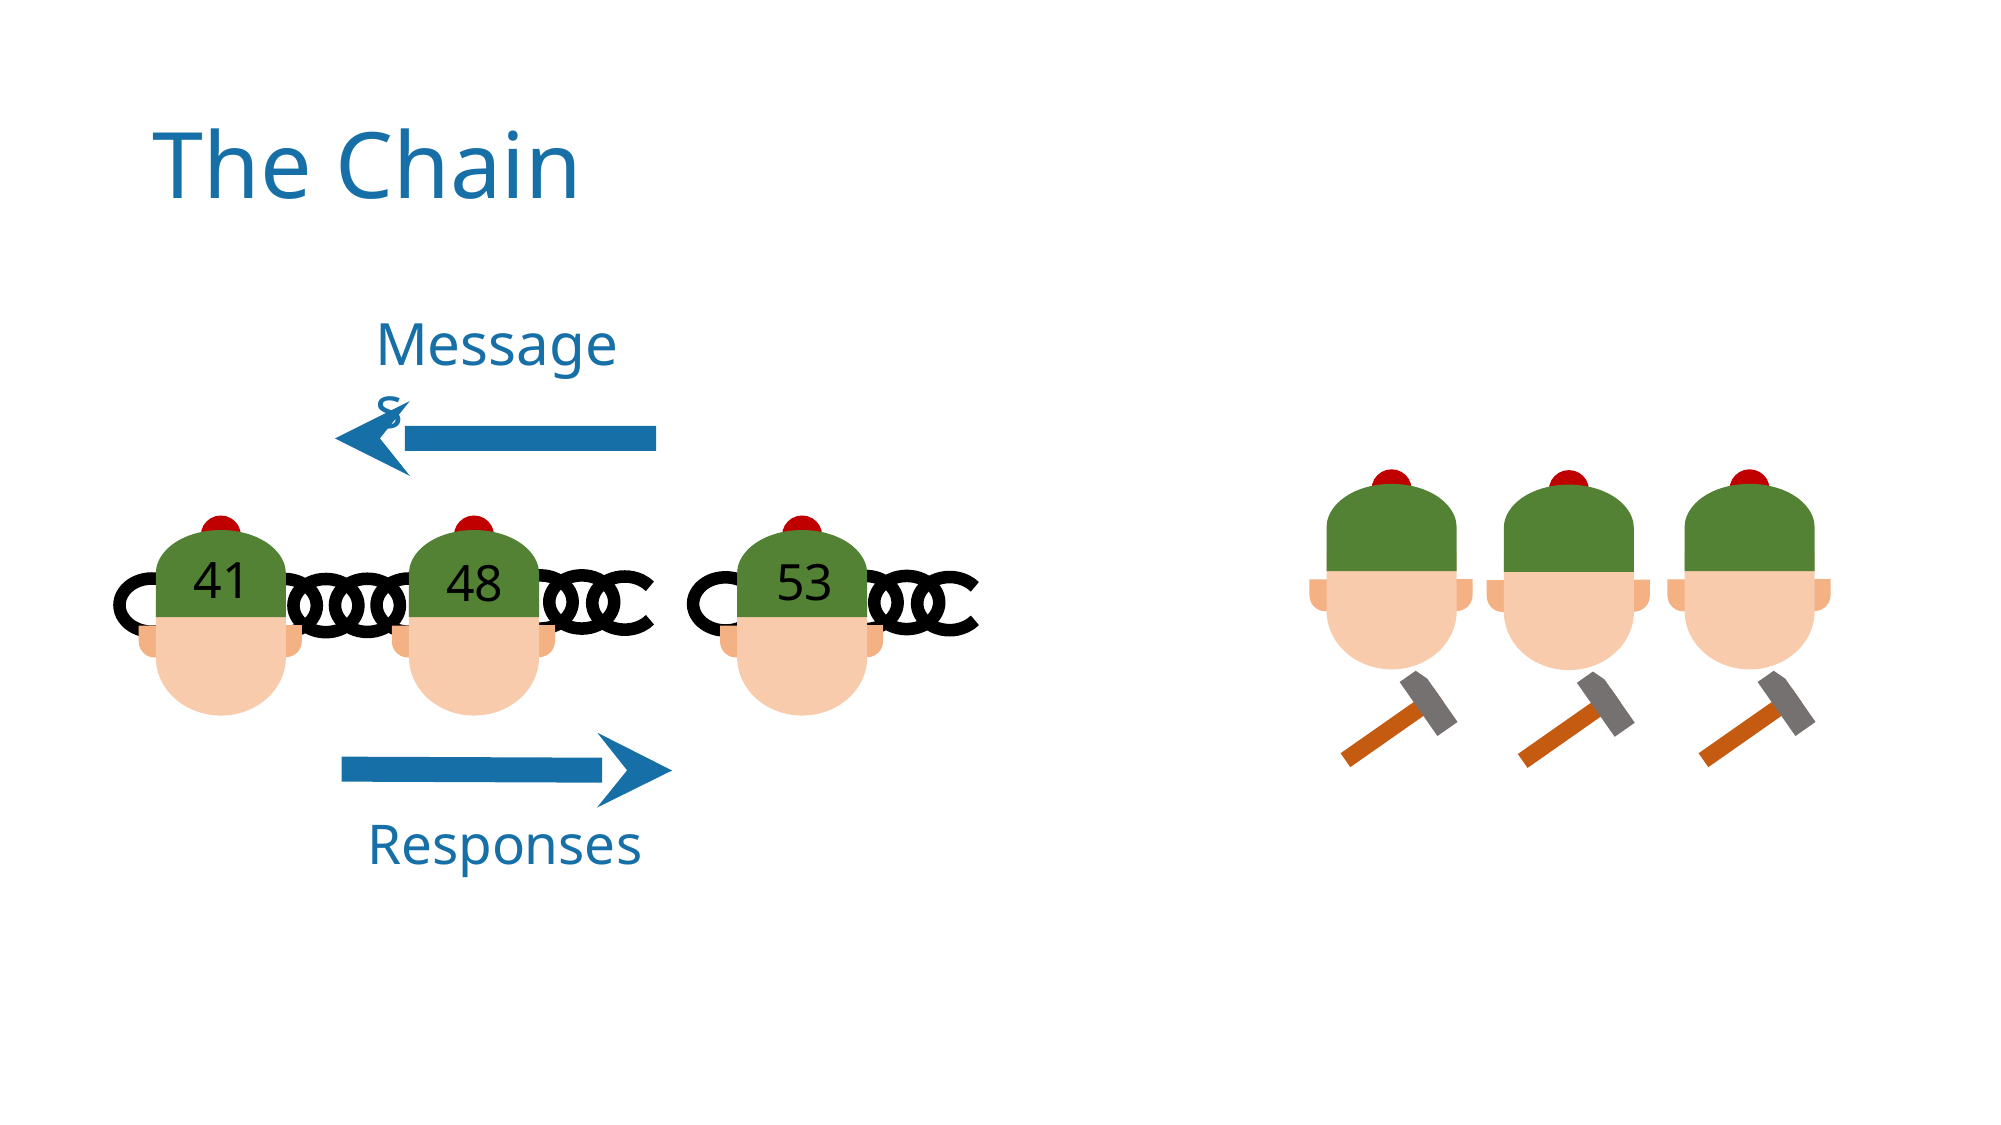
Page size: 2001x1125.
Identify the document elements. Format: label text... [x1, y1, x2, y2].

text_box [609, 619, 650, 630]
text_box [935, 577, 975, 587]
text_box [934, 620, 975, 631]
title The Chain [137, 59, 1863, 278]
list Messages [360, 307, 654, 388]
text_box [1340, 670, 1458, 768]
text_box [917, 588, 924, 618]
text_box [391, 515, 556, 716]
text_box 53 [761, 543, 867, 618]
text_box [720, 515, 884, 716]
text_box [1309, 469, 1473, 670]
text_box [1517, 671, 1635, 768]
text_box [1486, 470, 1650, 671]
text_box [1698, 670, 1816, 768]
text_box [1667, 469, 1831, 670]
text_box [592, 587, 599, 617]
text_box Responses [352, 809, 670, 891]
text_box [138, 515, 302, 716]
text_box 48 [431, 544, 537, 619]
text_box [611, 576, 650, 587]
text_box 41 [178, 541, 285, 617]
